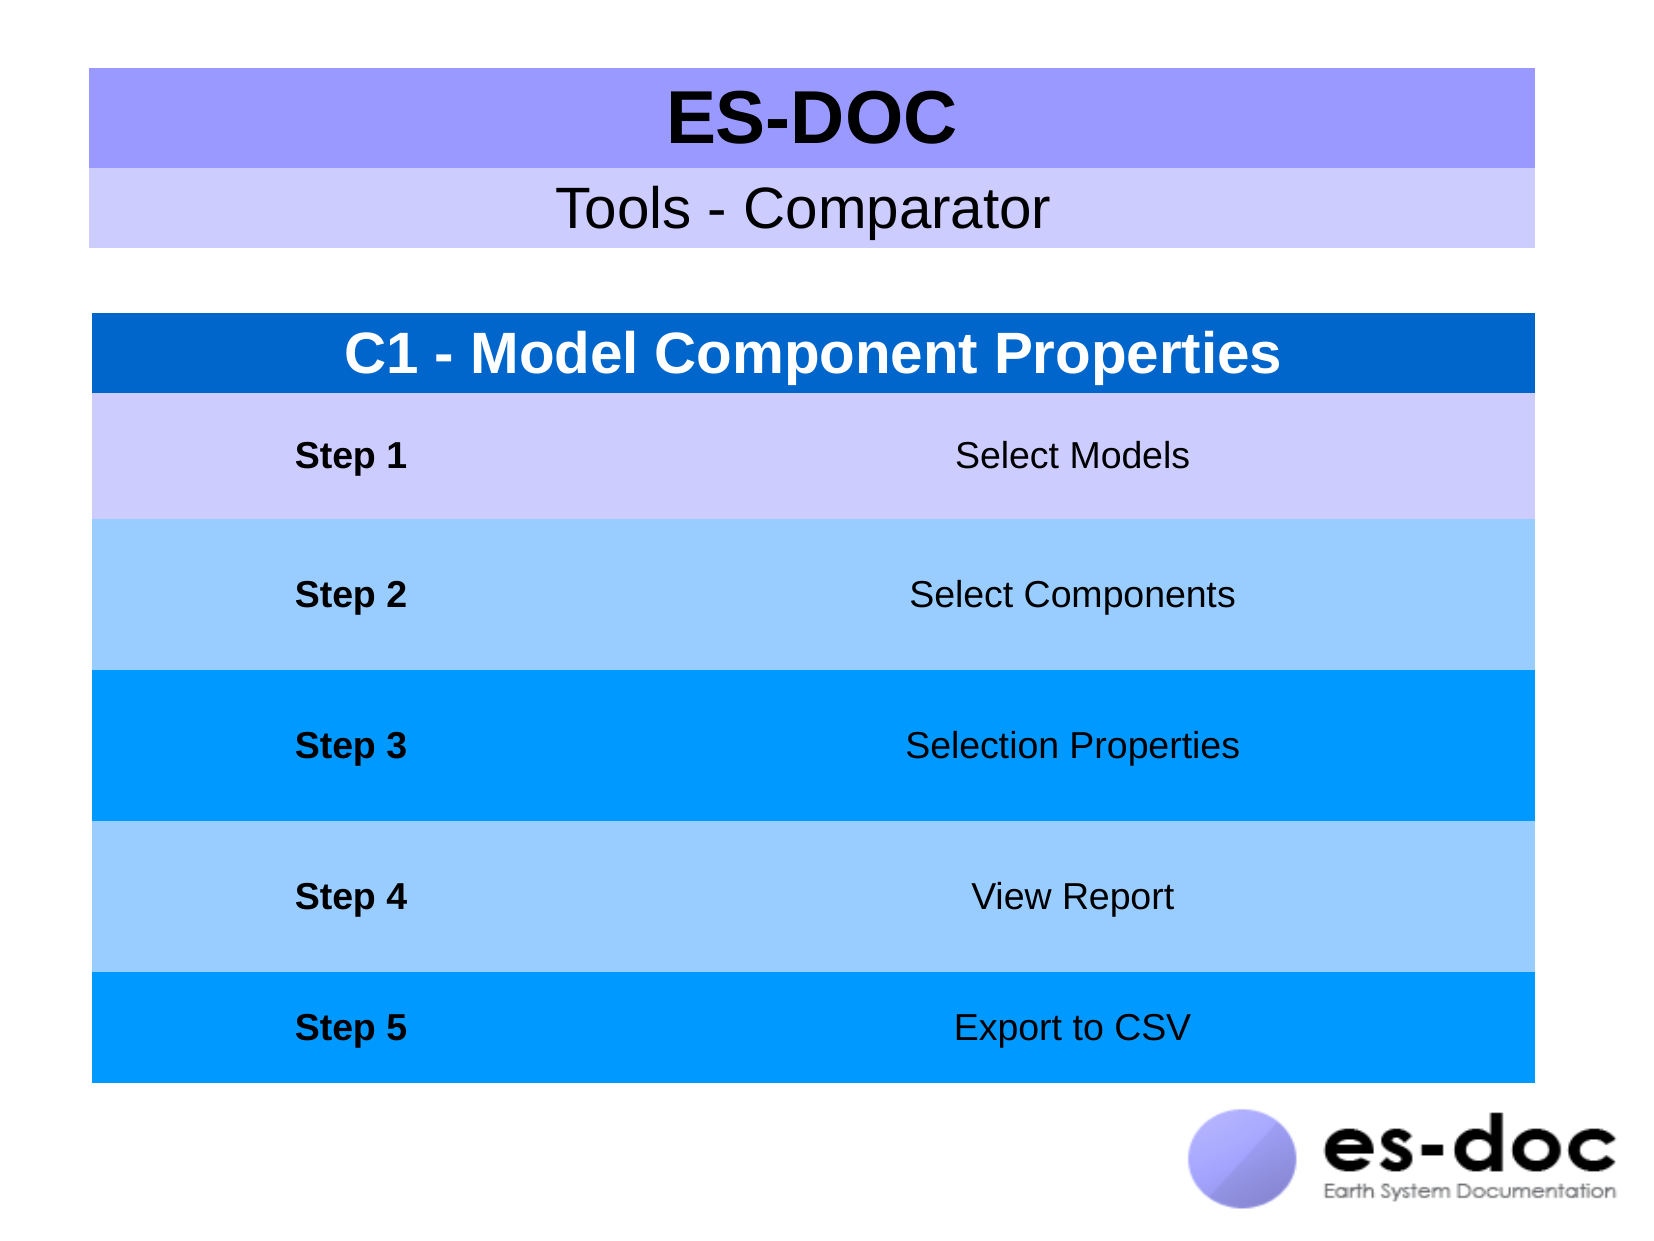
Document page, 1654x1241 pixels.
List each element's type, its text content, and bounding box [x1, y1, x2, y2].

table_cell Step 1 [92, 393, 610, 519]
picture [1181, 1092, 1625, 1224]
table_cell Step 5 [92, 972, 610, 1083]
table_cell Tools - Comparator [89, 168, 1535, 248]
table_cell Selection Properties [610, 670, 1535, 821]
table_header ES-DOC [89, 68, 1535, 168]
table_cell Select Components [610, 519, 1535, 670]
table_cell Select Models [610, 393, 1535, 519]
table_header C1 - Model Component Properties [92, 313, 1535, 393]
table_cell Export to CSV [610, 972, 1535, 1083]
table_cell Step 3 [92, 670, 610, 821]
table_cell View Report [610, 821, 1535, 972]
table_cell Step 4 [92, 821, 610, 972]
table_cell Step 2 [92, 519, 610, 670]
